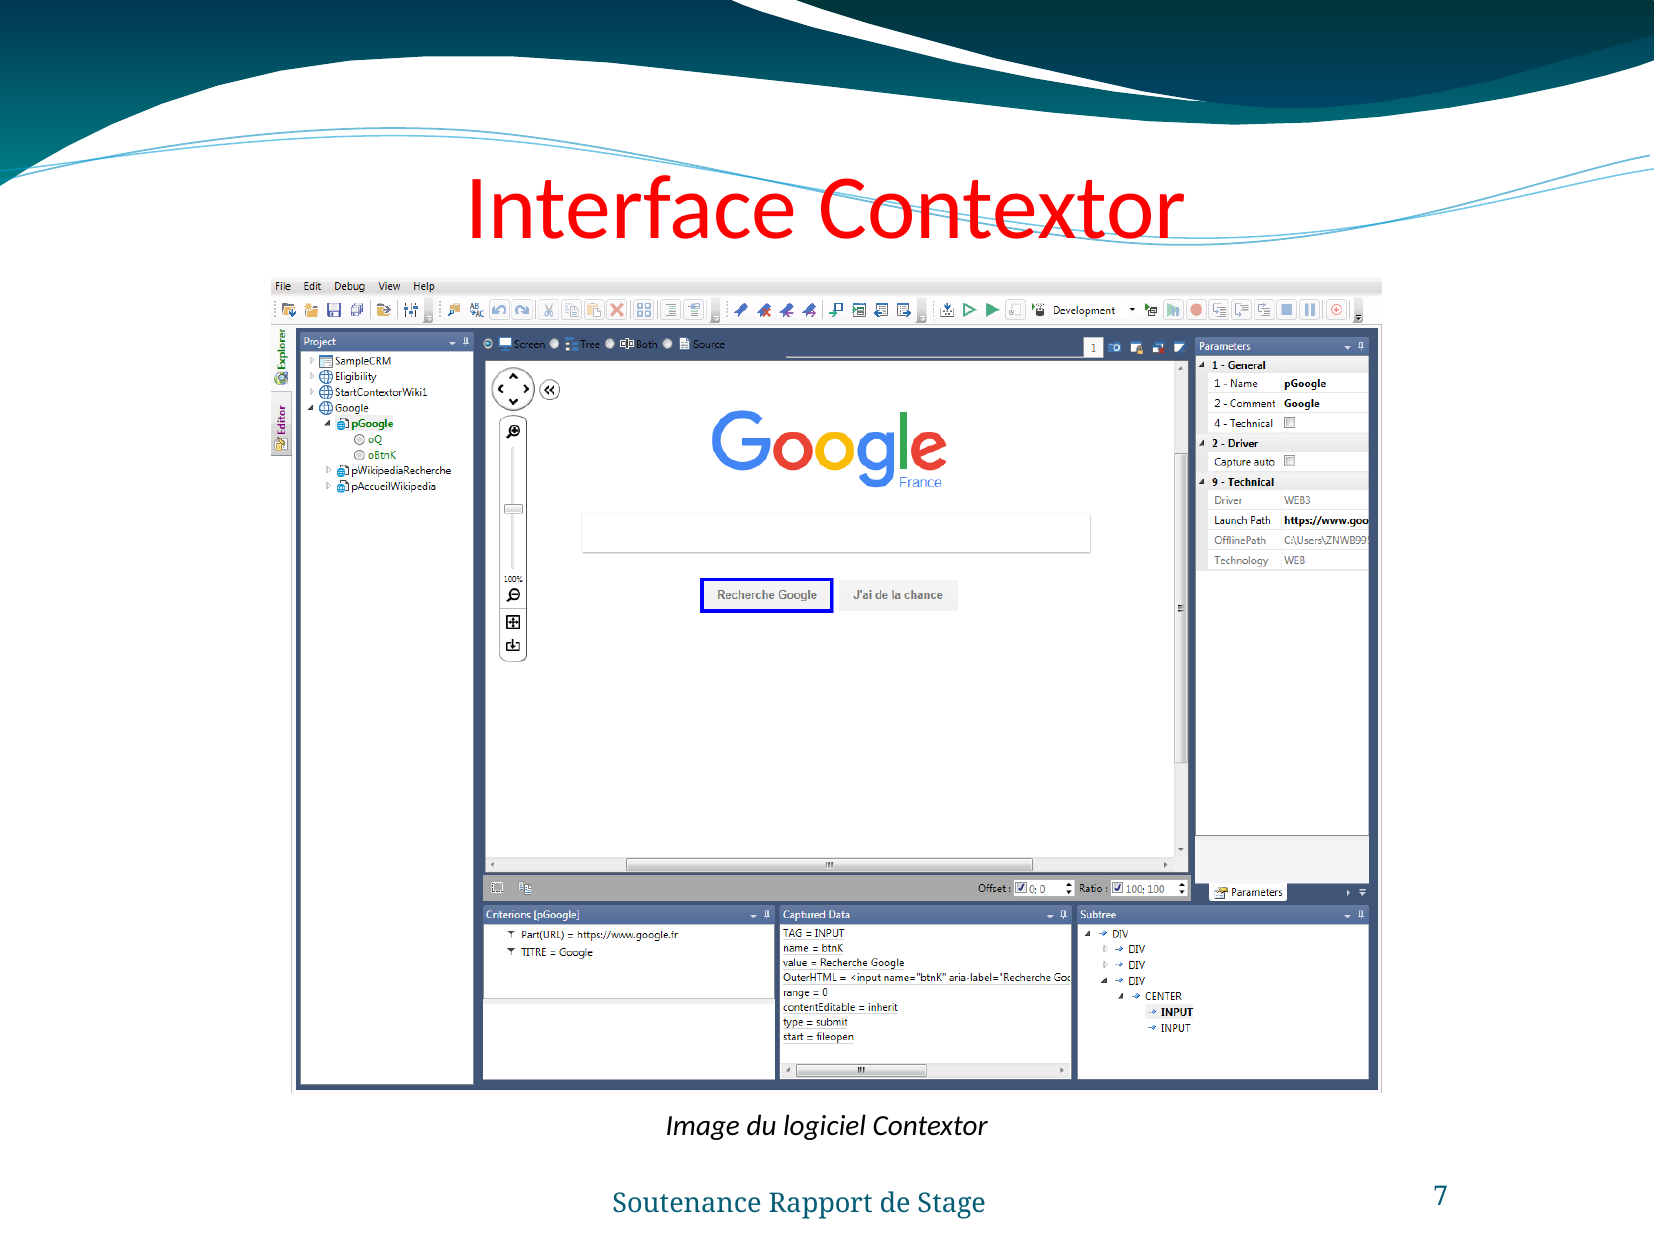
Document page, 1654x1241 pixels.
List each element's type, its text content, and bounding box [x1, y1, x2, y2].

picture [271, 277, 1382, 1093]
text_box Soutenance Rapport de Stage [496, 1151, 1103, 1218]
text_box Image du logiciel Contextor [584, 1098, 1069, 1150]
text_box <numéro> [1433, 1149, 1571, 1216]
title Interface Contextor [82, 49, 1571, 257]
